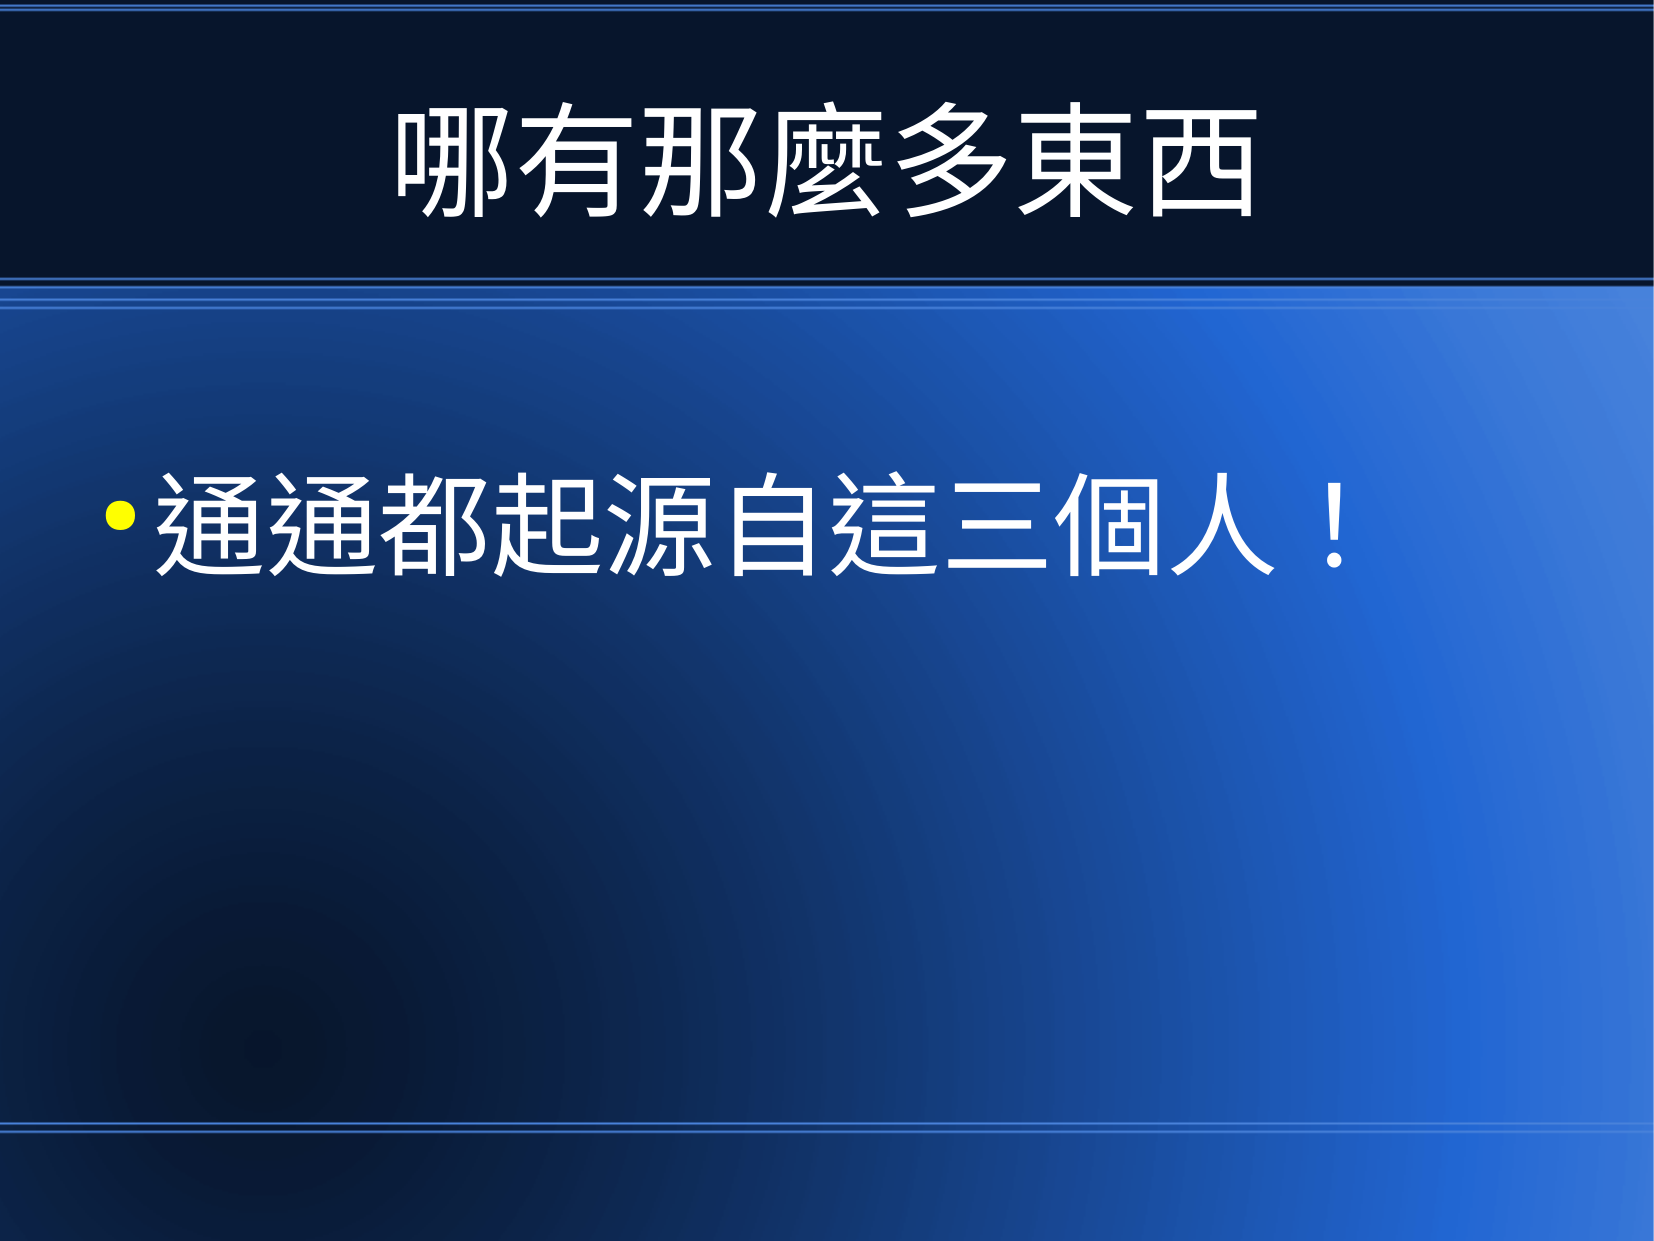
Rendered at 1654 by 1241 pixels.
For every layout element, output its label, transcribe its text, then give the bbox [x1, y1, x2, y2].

picture [0, 0, 1654, 1241]
list 通通都起源自這三個人！ [82, 355, 1571, 1241]
title 哪有那麼多東西 [82, 49, 1571, 257]
